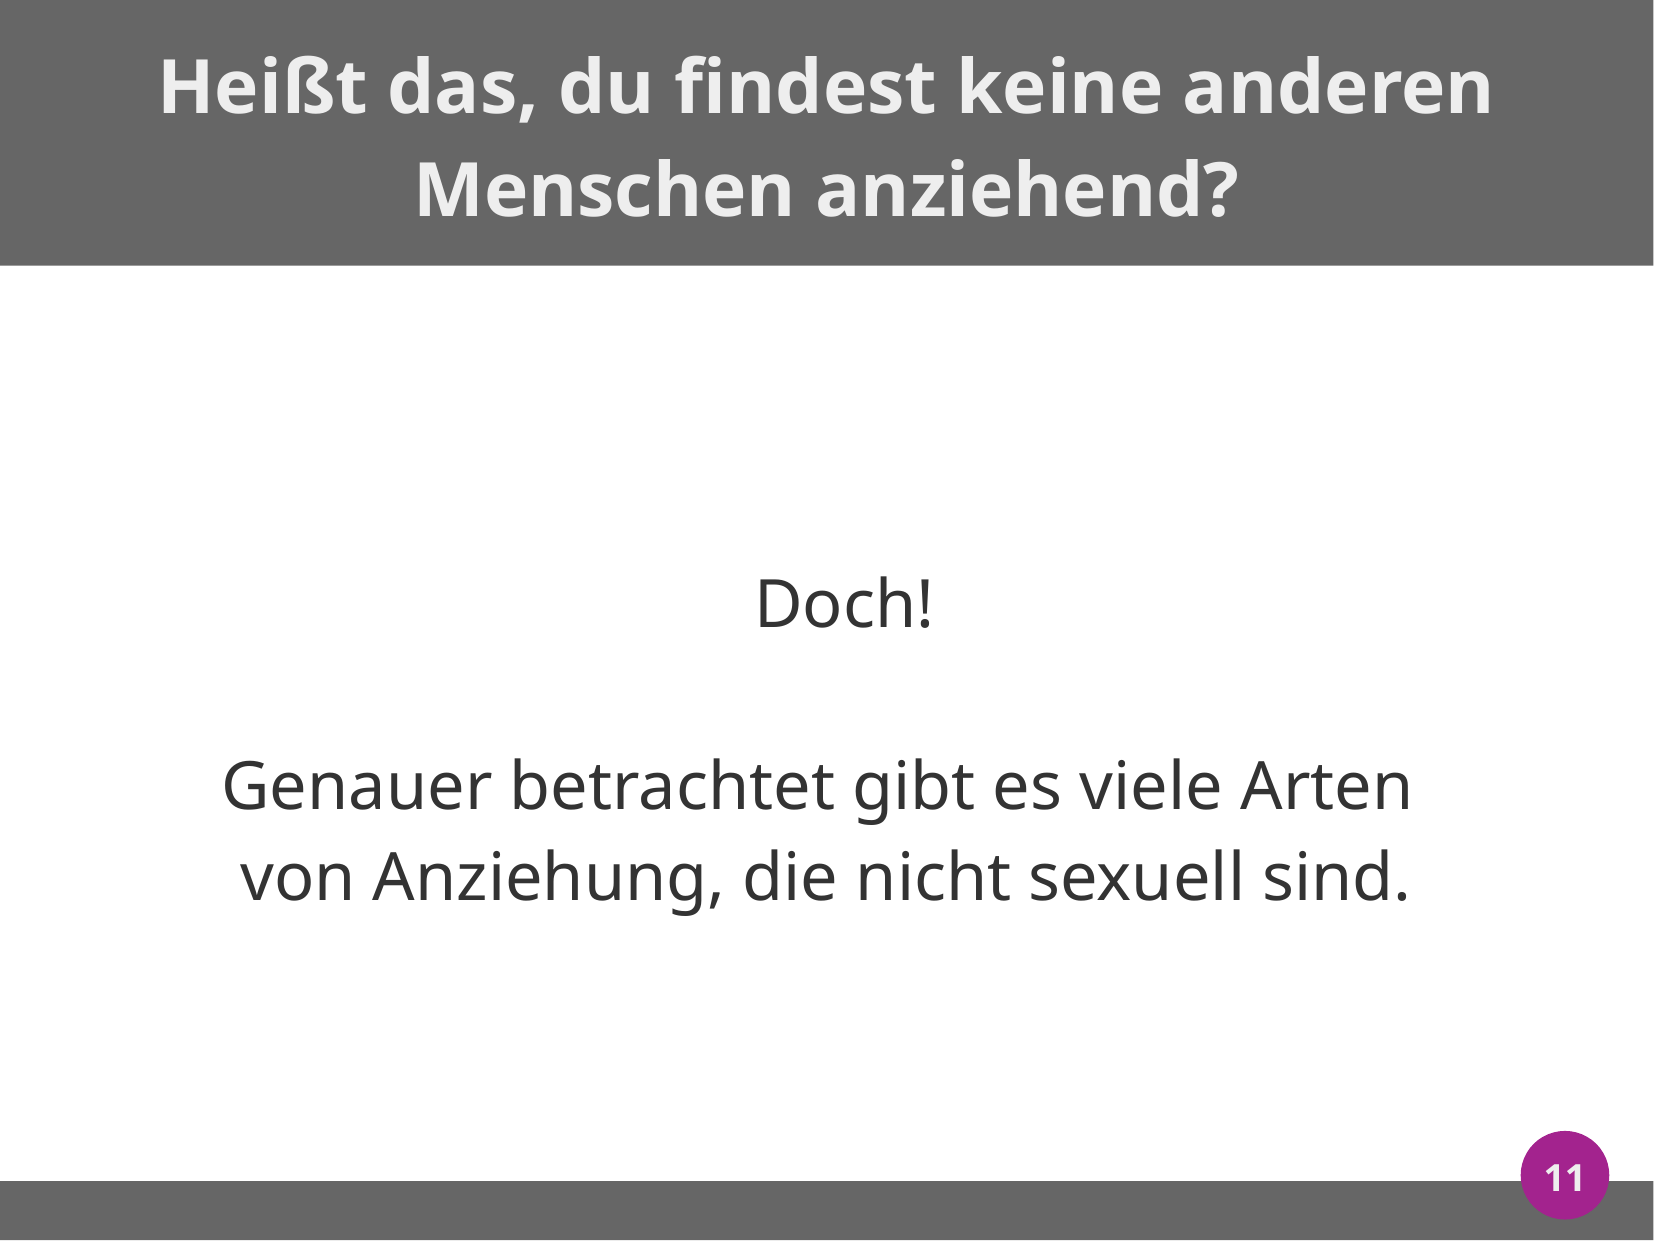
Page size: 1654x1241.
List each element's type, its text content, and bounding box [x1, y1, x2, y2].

subtitle Doch! Genauer betrachtet gibt es viele Arten von Anziehung, die nicht sexuell sind. [59, 324, 1595, 1152]
title Heißt das, du findest keine anderen Menschen anziehend? [59, 11, 1595, 260]
